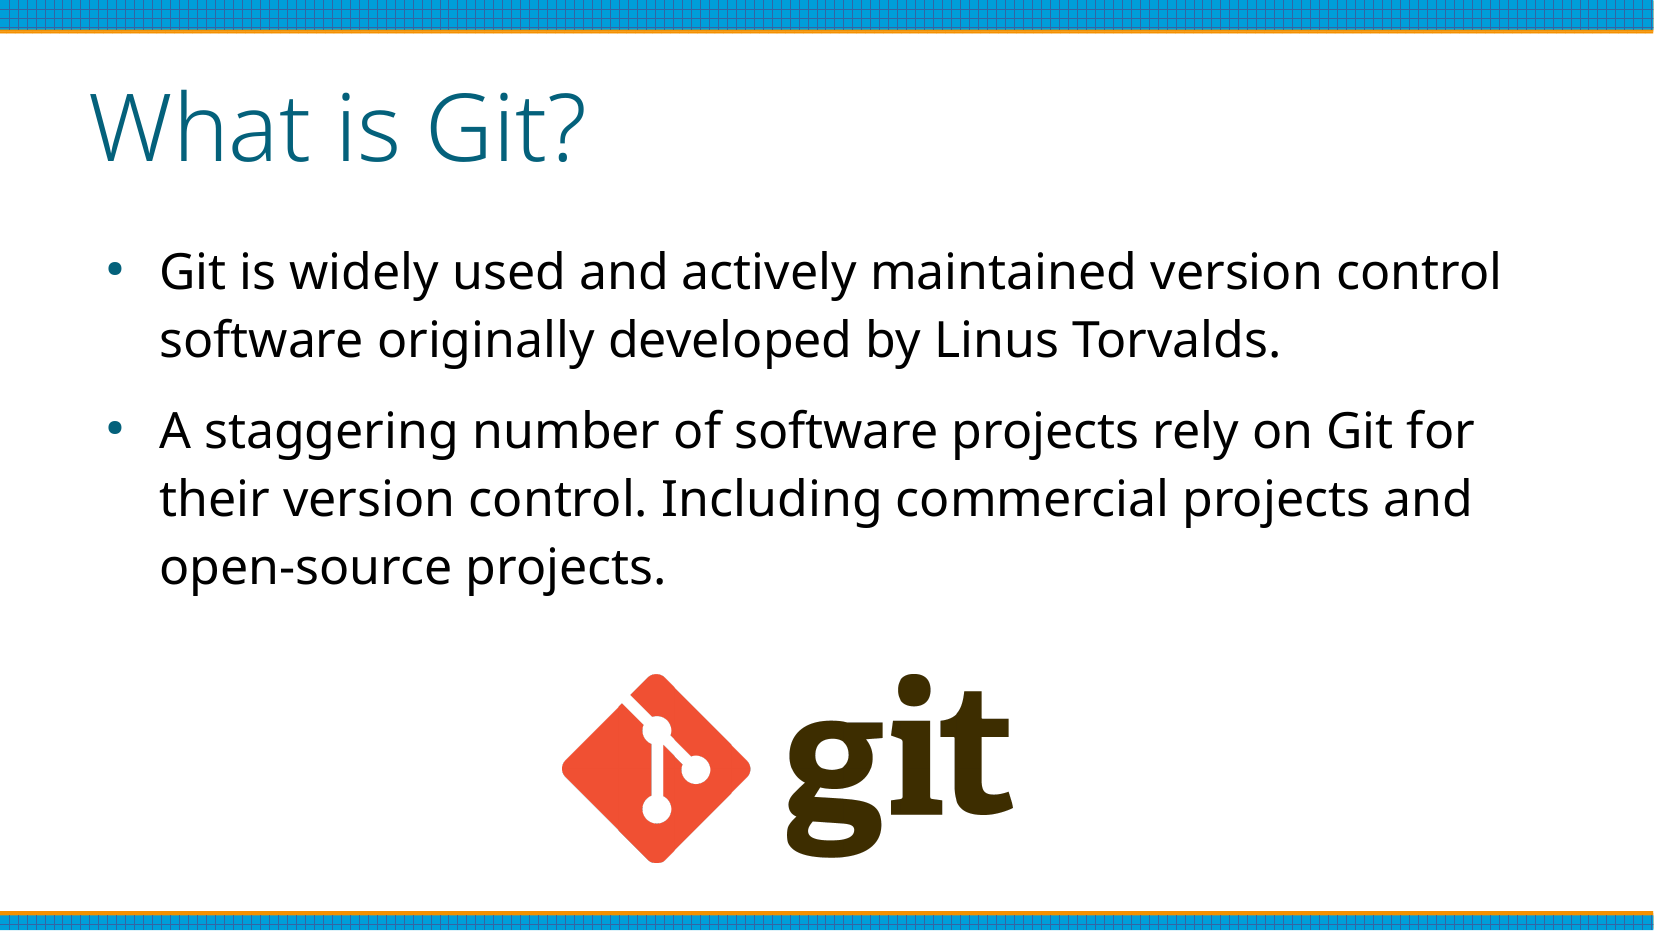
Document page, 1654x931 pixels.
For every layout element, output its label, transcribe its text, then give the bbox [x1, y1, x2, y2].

title What is Git? [88, 44, 1565, 207]
picture [562, 674, 1013, 863]
list Git is widely used and actively maintained version control software originally developed by Linus Torvalds. A staggering number of software projects rely on Git for their version control. Including commercial projects and open-source projects. [88, 236, 1565, 901]
